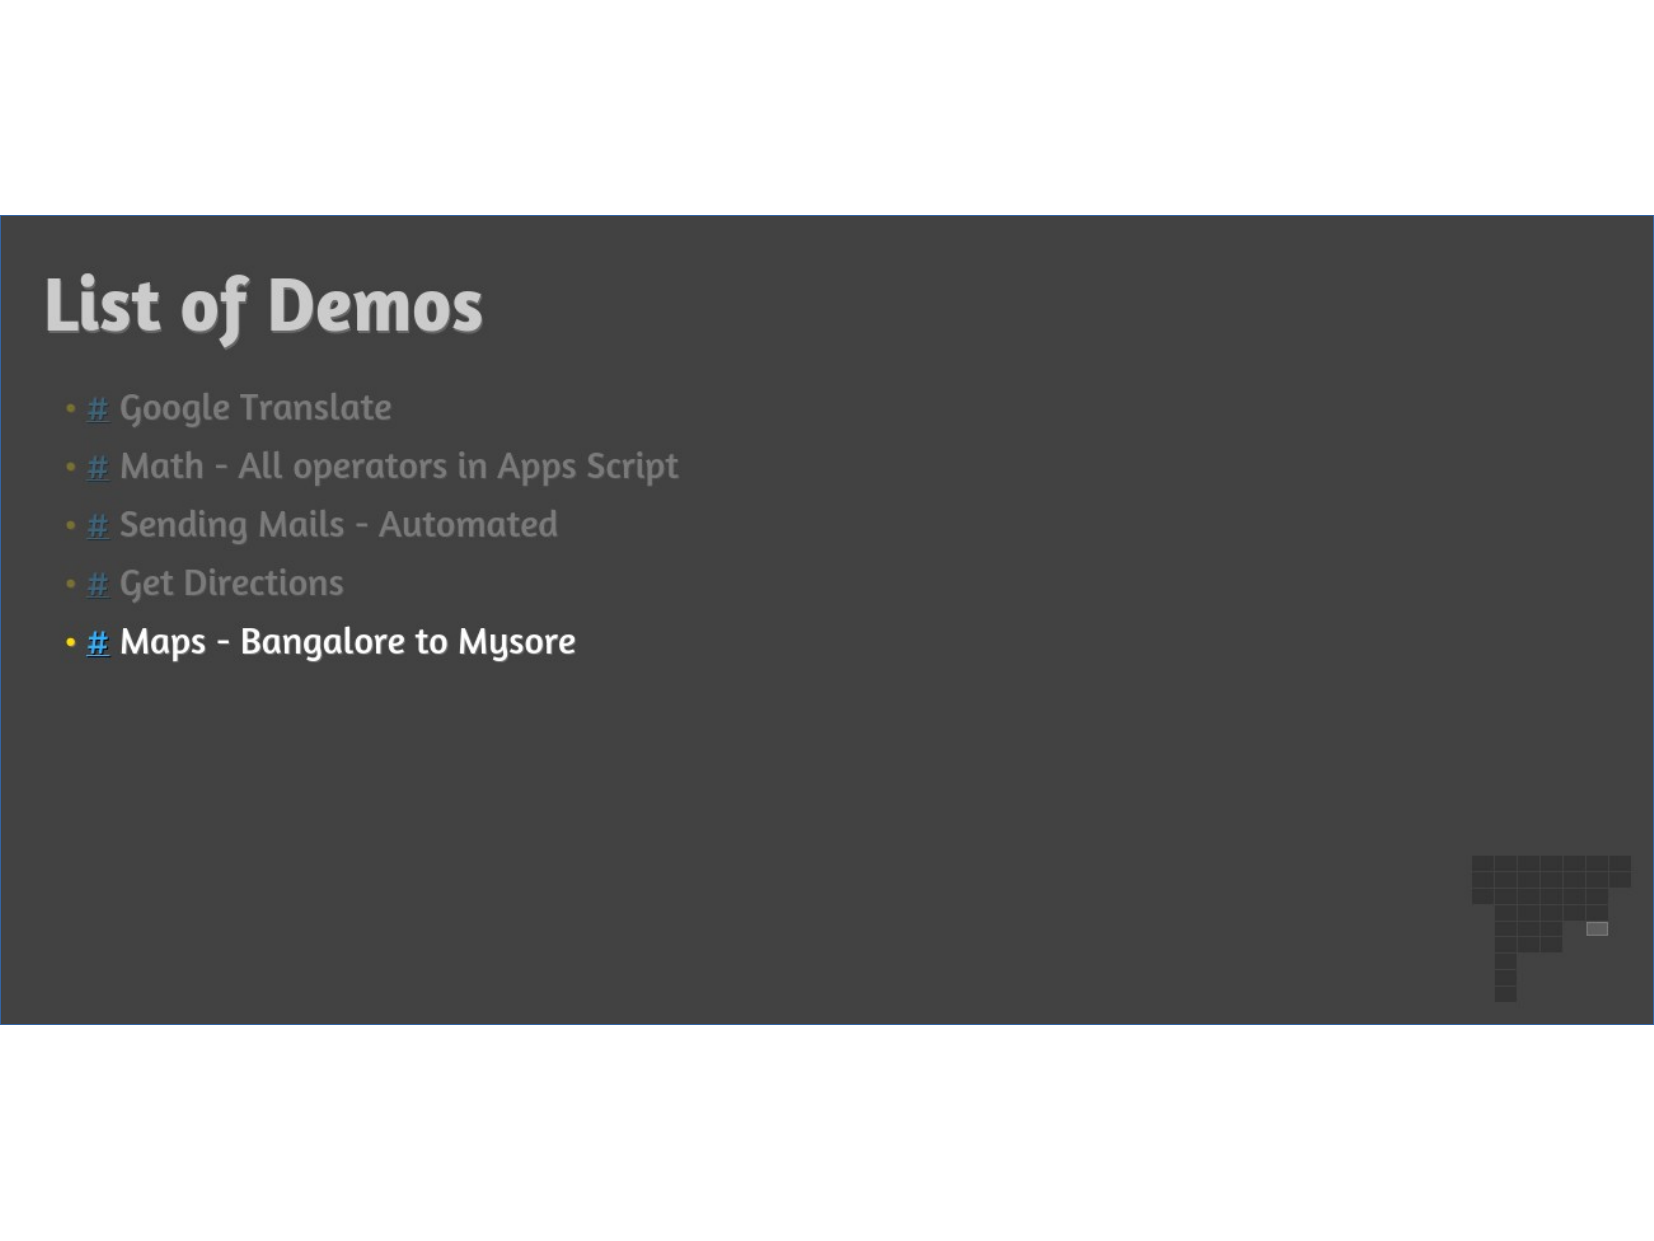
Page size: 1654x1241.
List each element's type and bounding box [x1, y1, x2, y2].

picture [0, 215, 1654, 1025]
